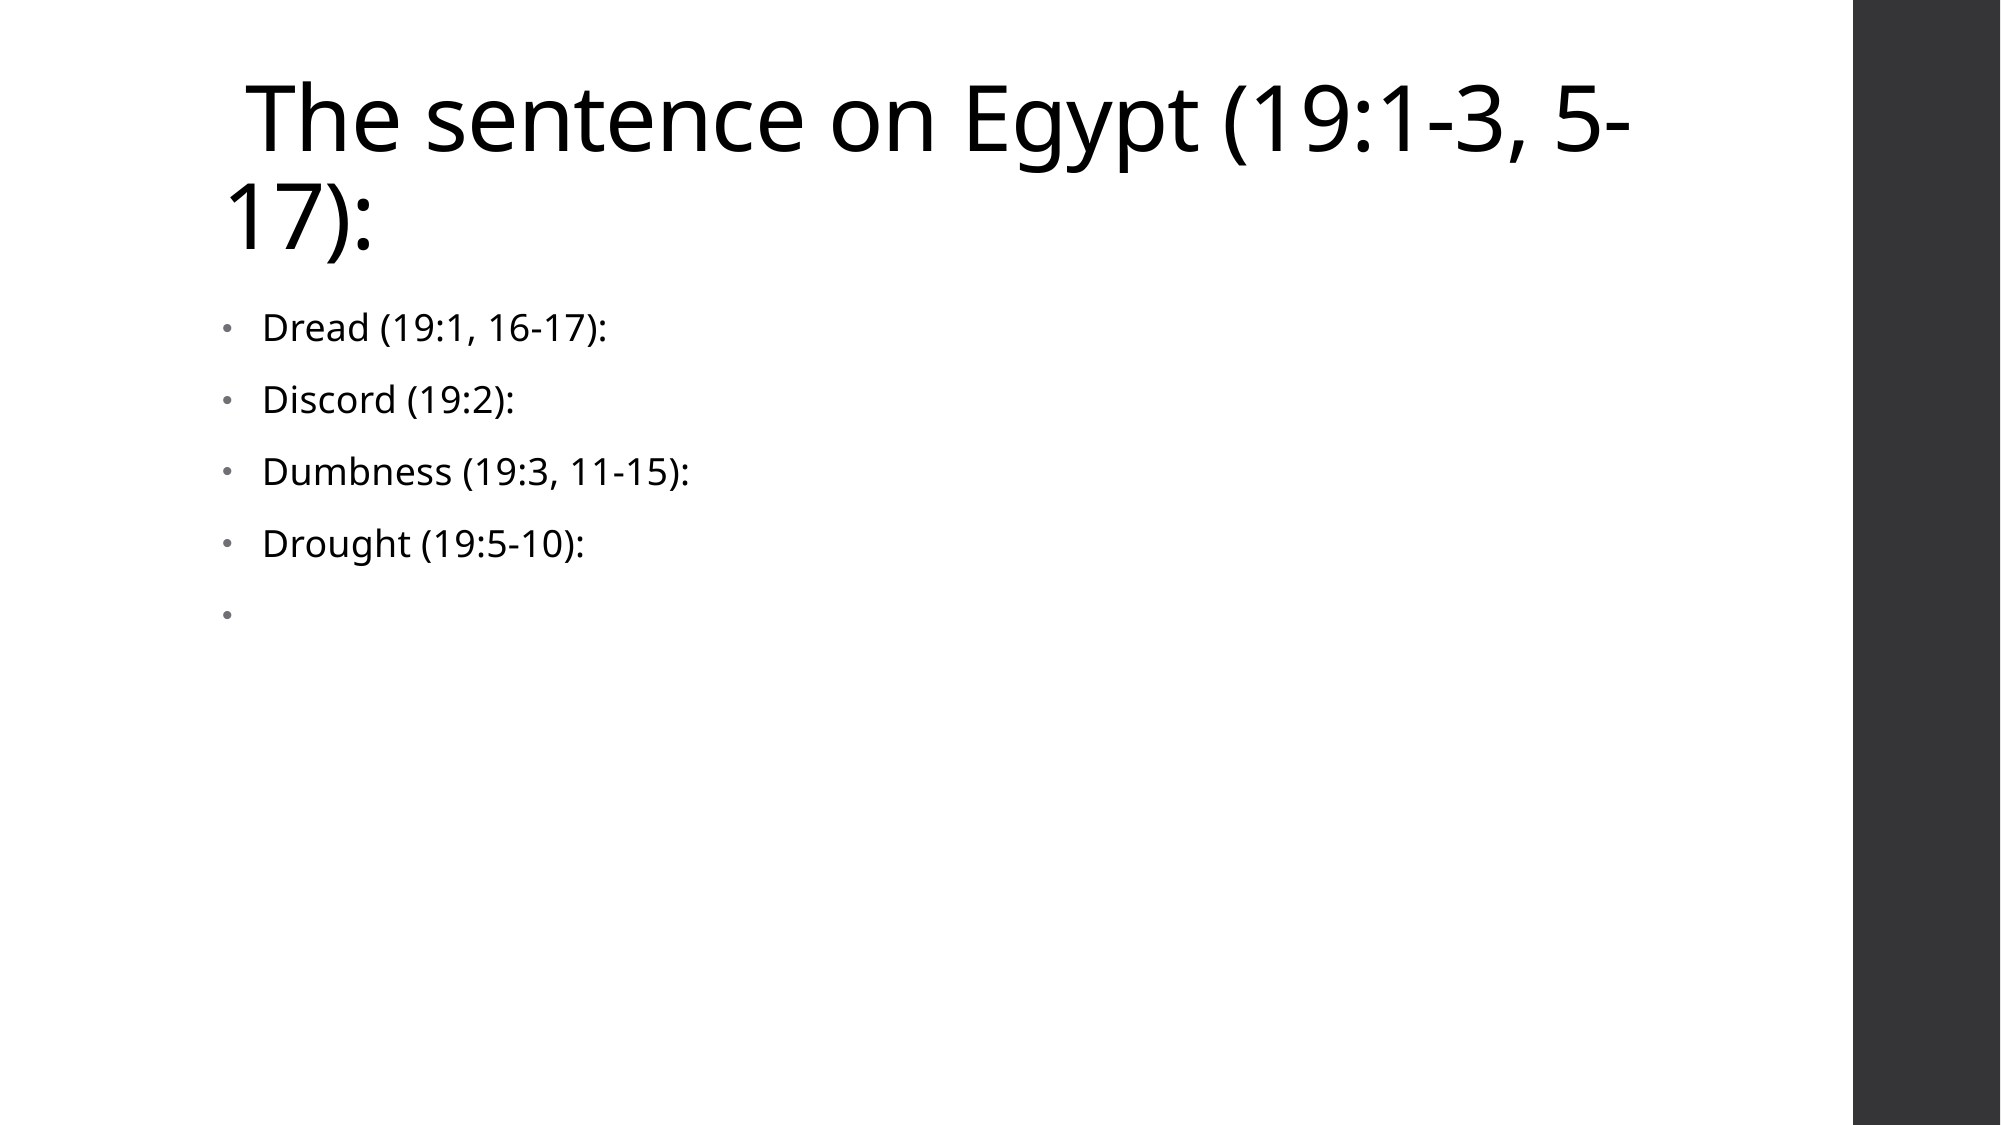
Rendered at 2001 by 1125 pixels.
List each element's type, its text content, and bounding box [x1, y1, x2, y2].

title The sentence on Egypt (19:1-3, 5-17): [206, 60, 1797, 278]
list Dread (19:1, 16-17): Discord (19:2): Dumbness (19:3, 11-15): Drought (19:5-10): [206, 299, 1617, 1014]
